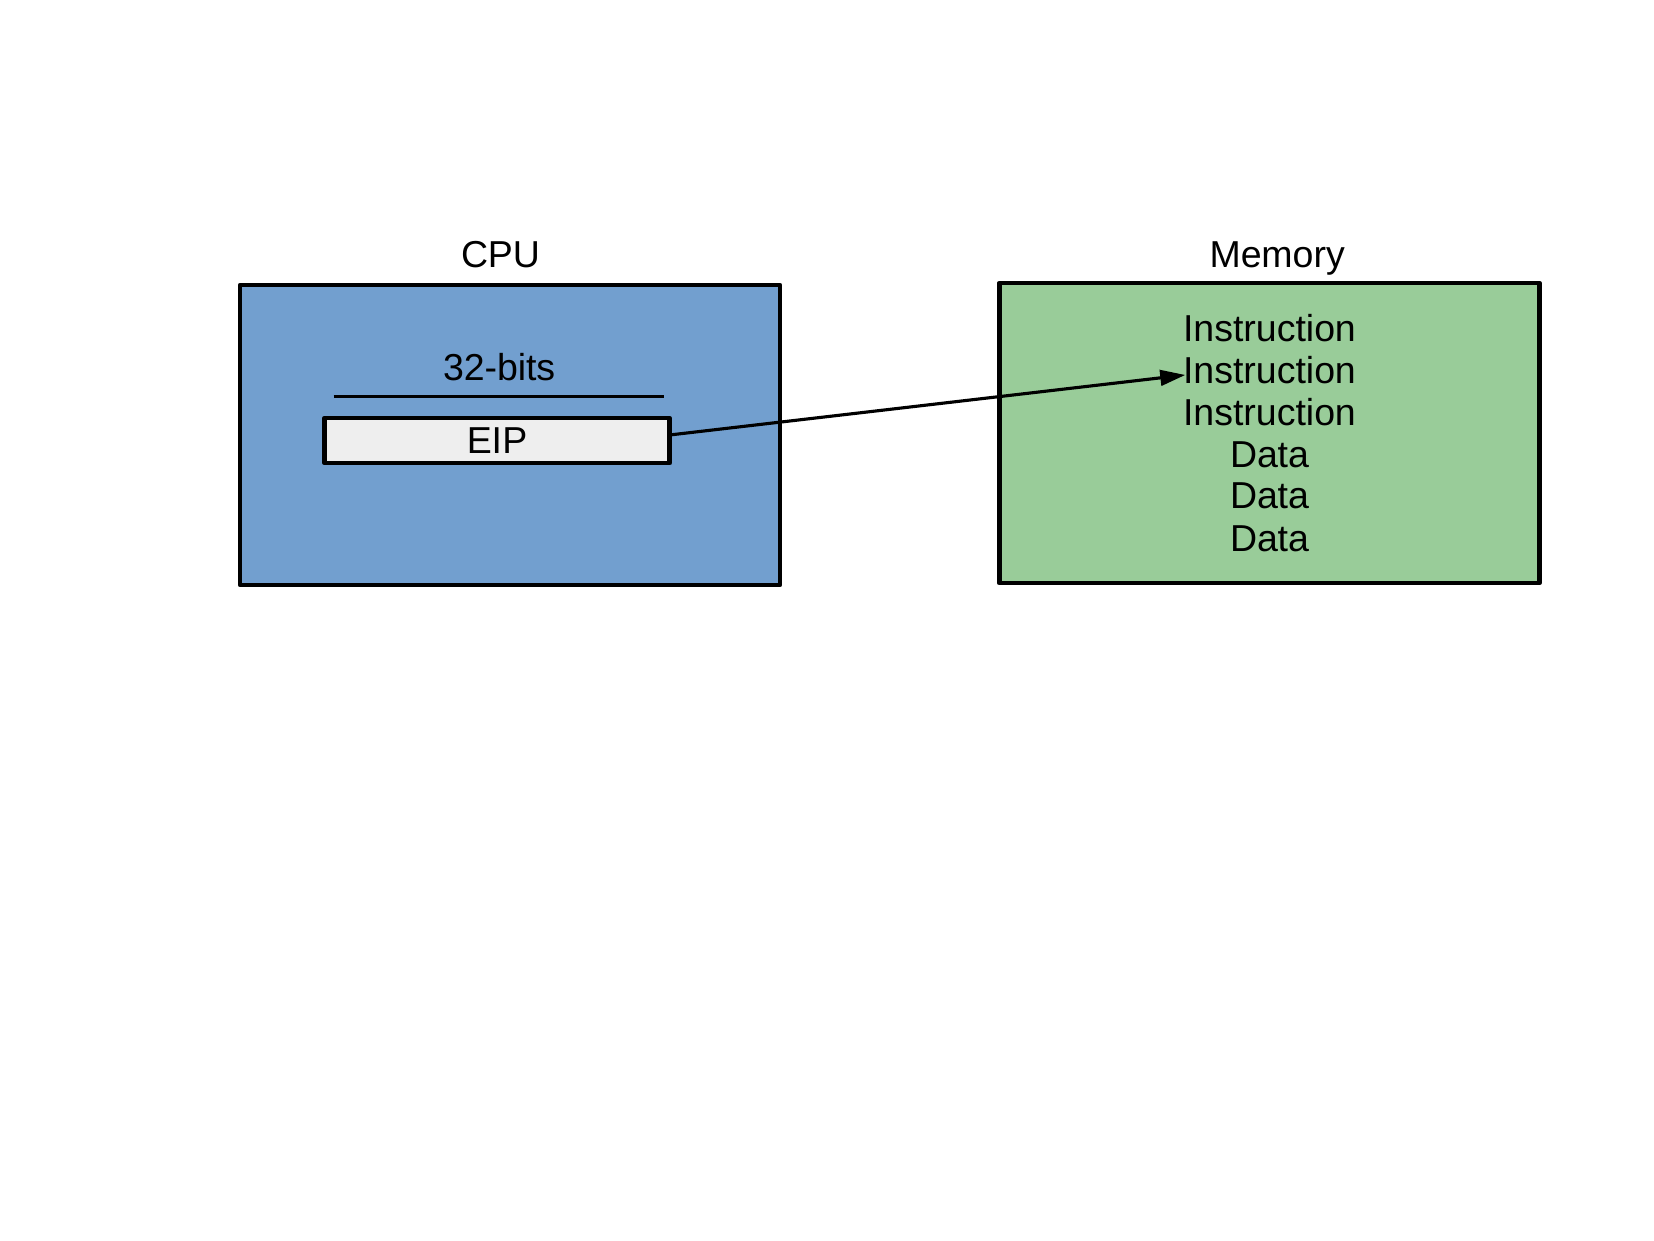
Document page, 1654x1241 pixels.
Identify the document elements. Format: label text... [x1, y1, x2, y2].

text_box CPU [446, 226, 556, 284]
text_box EIP [324, 418, 670, 464]
text_box Instruction Instruction Instruction Data Data Data [999, 283, 1540, 584]
text_box Memory [1194, 226, 1359, 284]
text_box 32-bits [428, 339, 571, 397]
text_box [240, 285, 781, 586]
